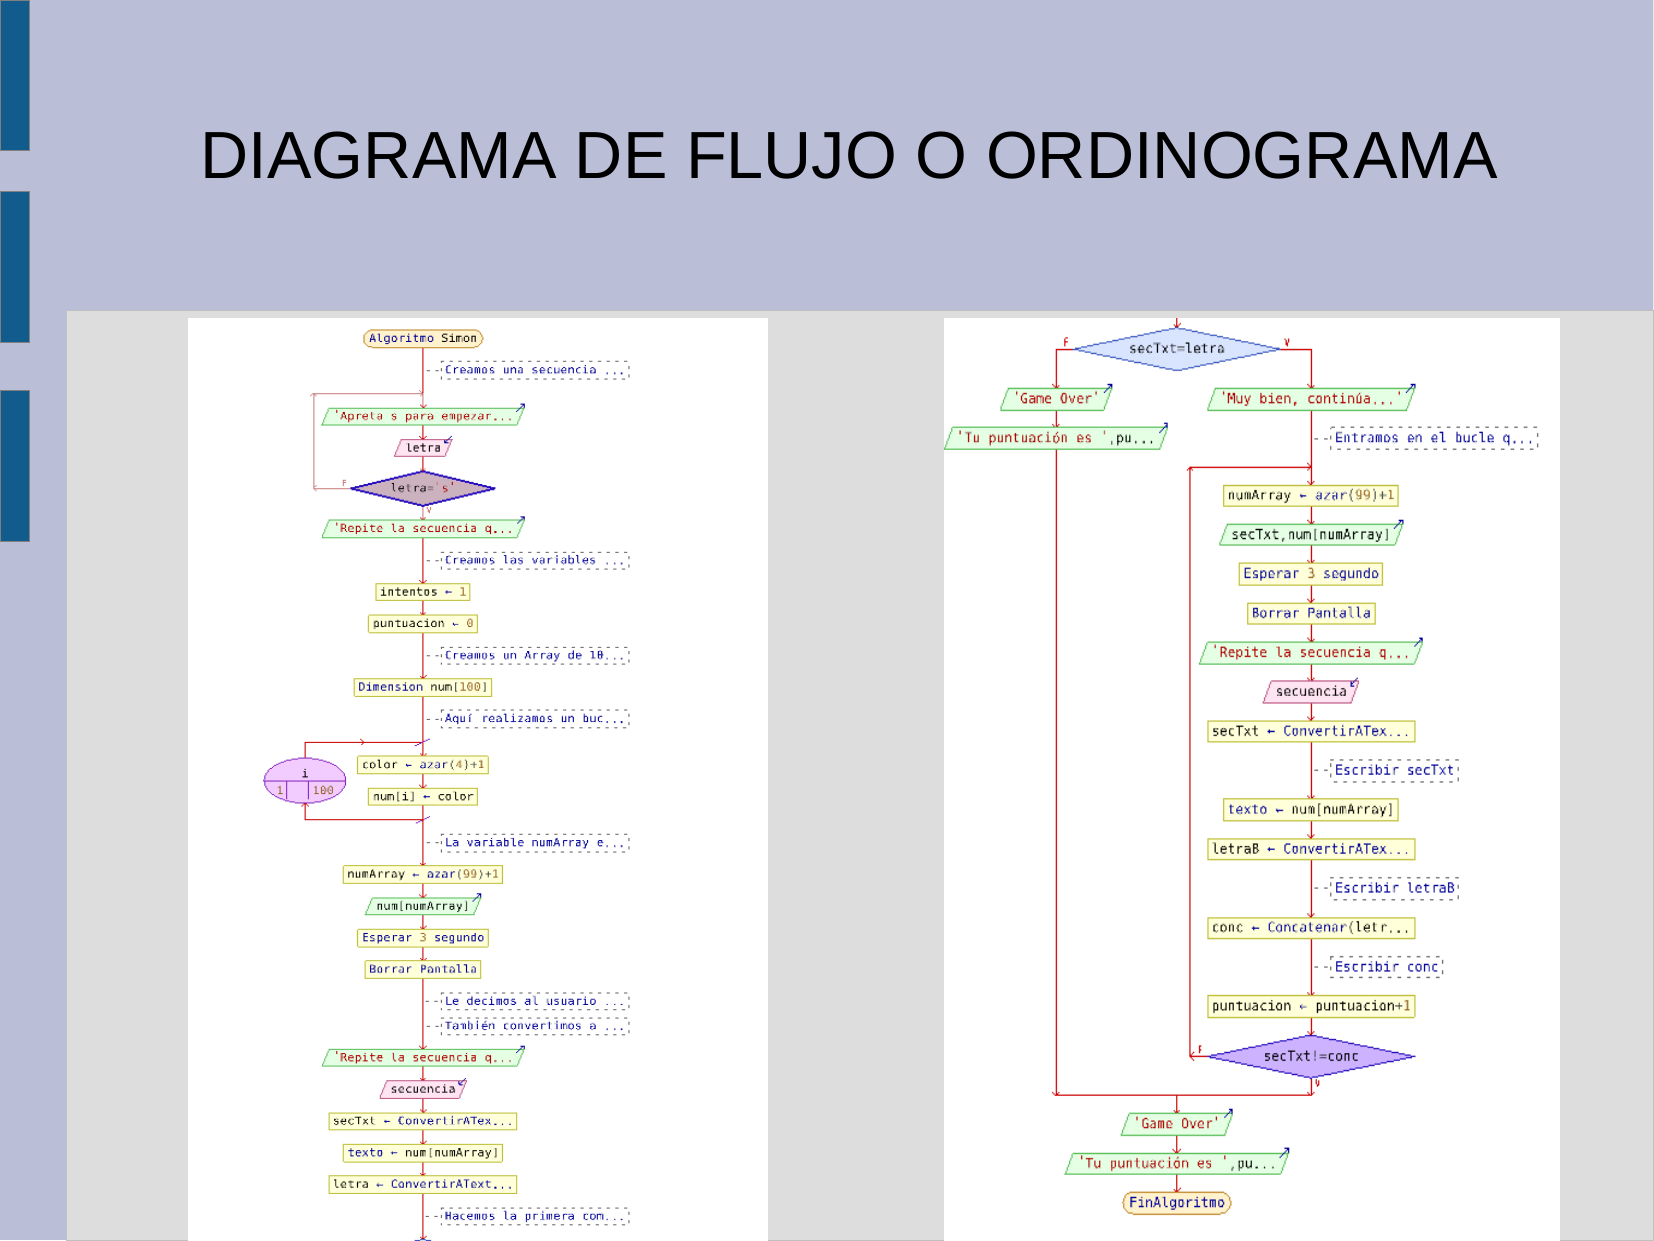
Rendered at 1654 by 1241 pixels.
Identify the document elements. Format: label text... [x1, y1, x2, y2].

text_box DIAGRAMA DE FLUJO O ORDINOGRAMA [200, 118, 1494, 193]
picture [188, 318, 768, 1241]
picture [944, 318, 1560, 1241]
